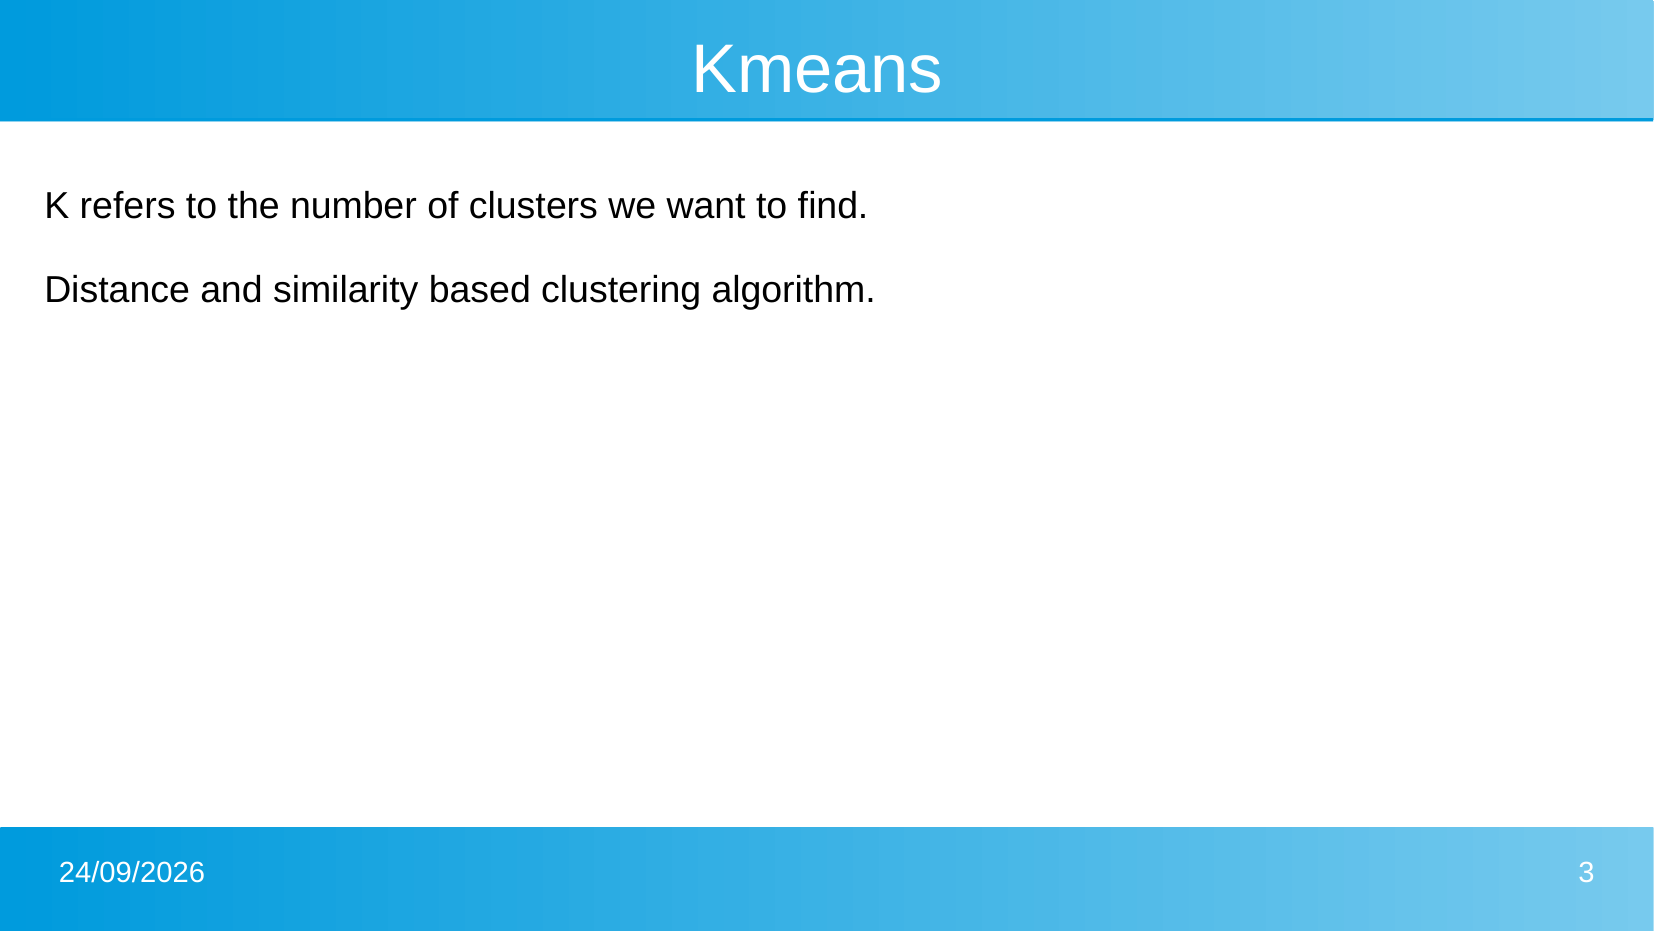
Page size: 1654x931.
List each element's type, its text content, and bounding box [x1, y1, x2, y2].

title Kmeans [59, 29, 1595, 108]
text_box K refers to the number of clusters we want to find. Distance and similarity based clustering algorithm. [29, 177, 1654, 318]
